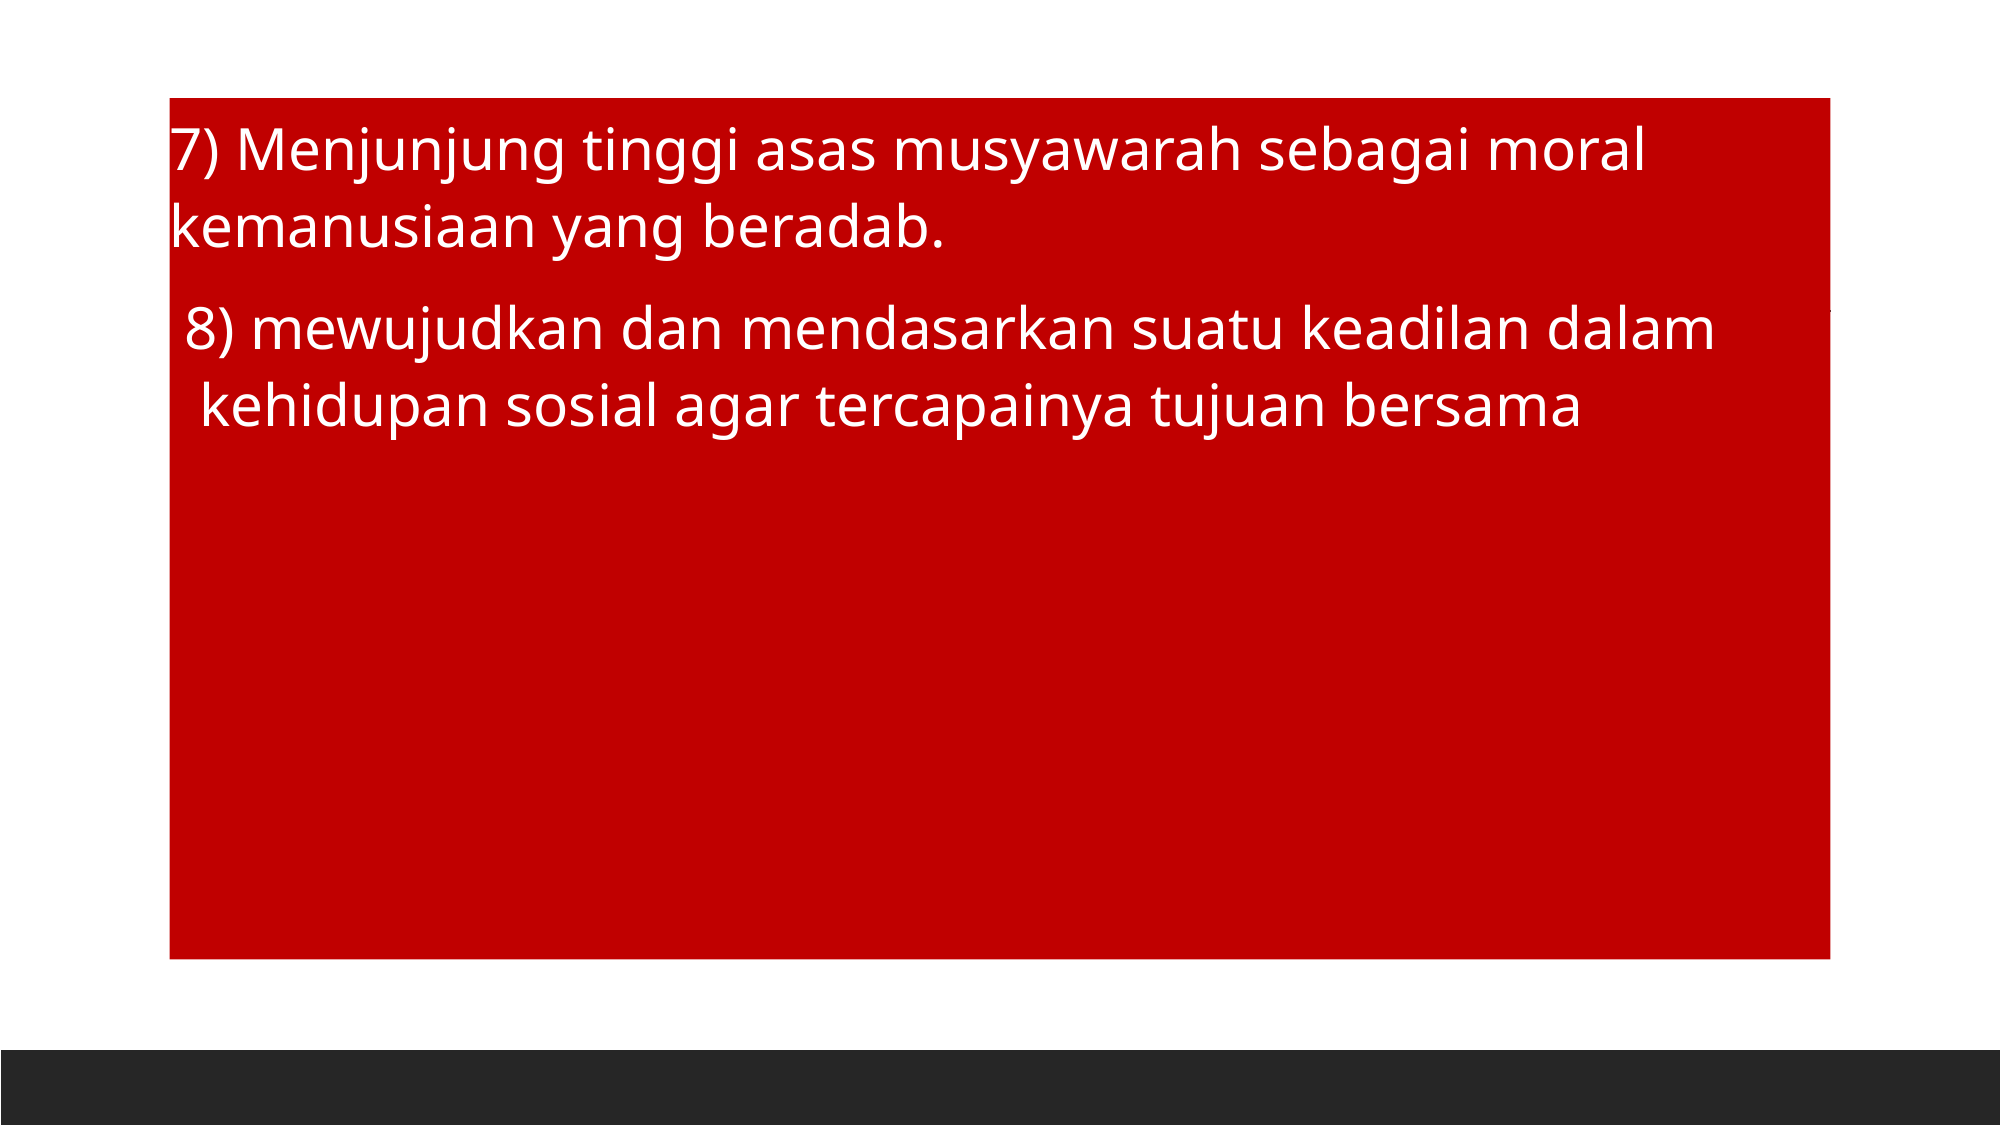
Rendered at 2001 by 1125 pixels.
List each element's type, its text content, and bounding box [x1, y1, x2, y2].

list 7) Menjunjung tinggi asas musyawarah sebagai moral kemanusiaan yang beradab. 8) mewujudkan dan mendasarkan suatu keadilan dalam kehidupan sosial agar tercapainya tujuan bersama [169, 98, 1831, 960]
